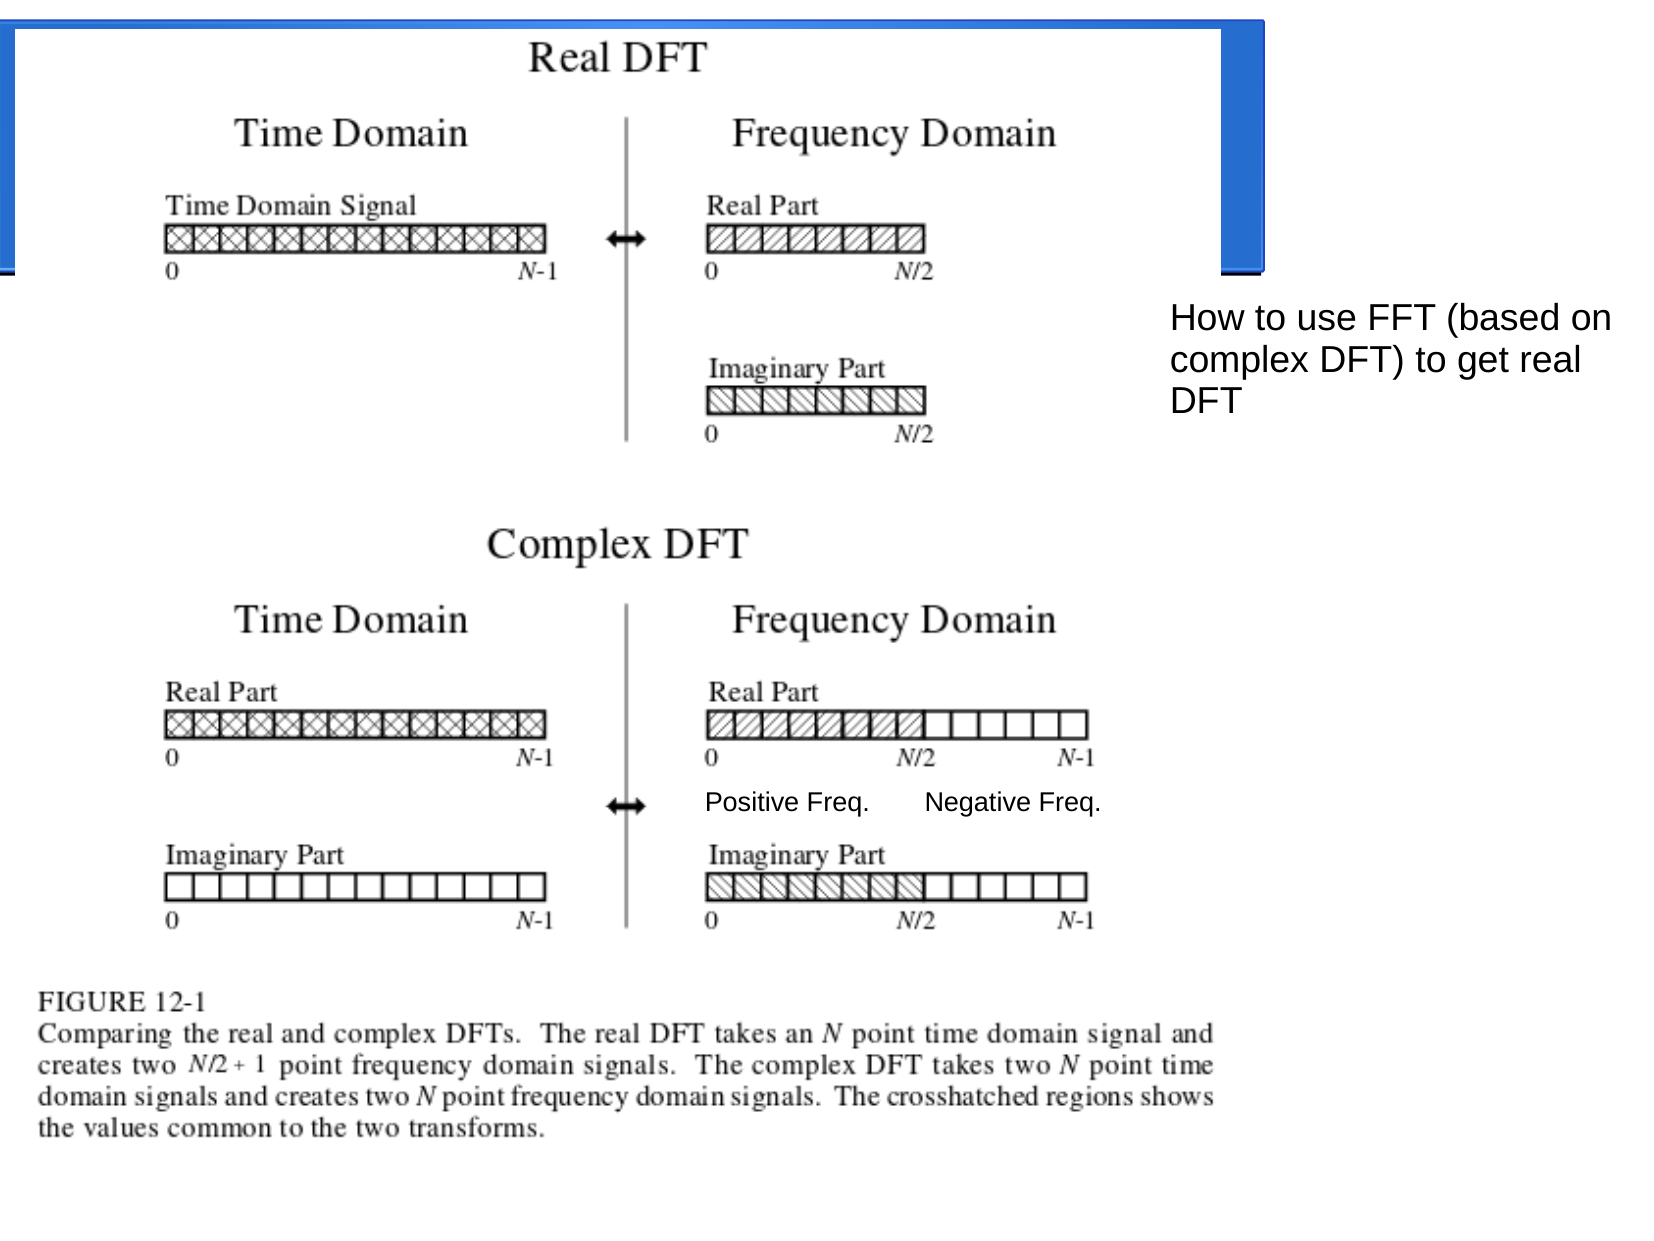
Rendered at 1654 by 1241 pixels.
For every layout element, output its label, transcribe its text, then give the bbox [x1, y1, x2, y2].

picture [15, 29, 1221, 1156]
text_box How to use FFT (based on complex DFT) to get real DFT [1155, 288, 1651, 616]
text_box Positive Freq. [690, 780, 921, 825]
text_box Negative Freq. [909, 780, 1186, 826]
